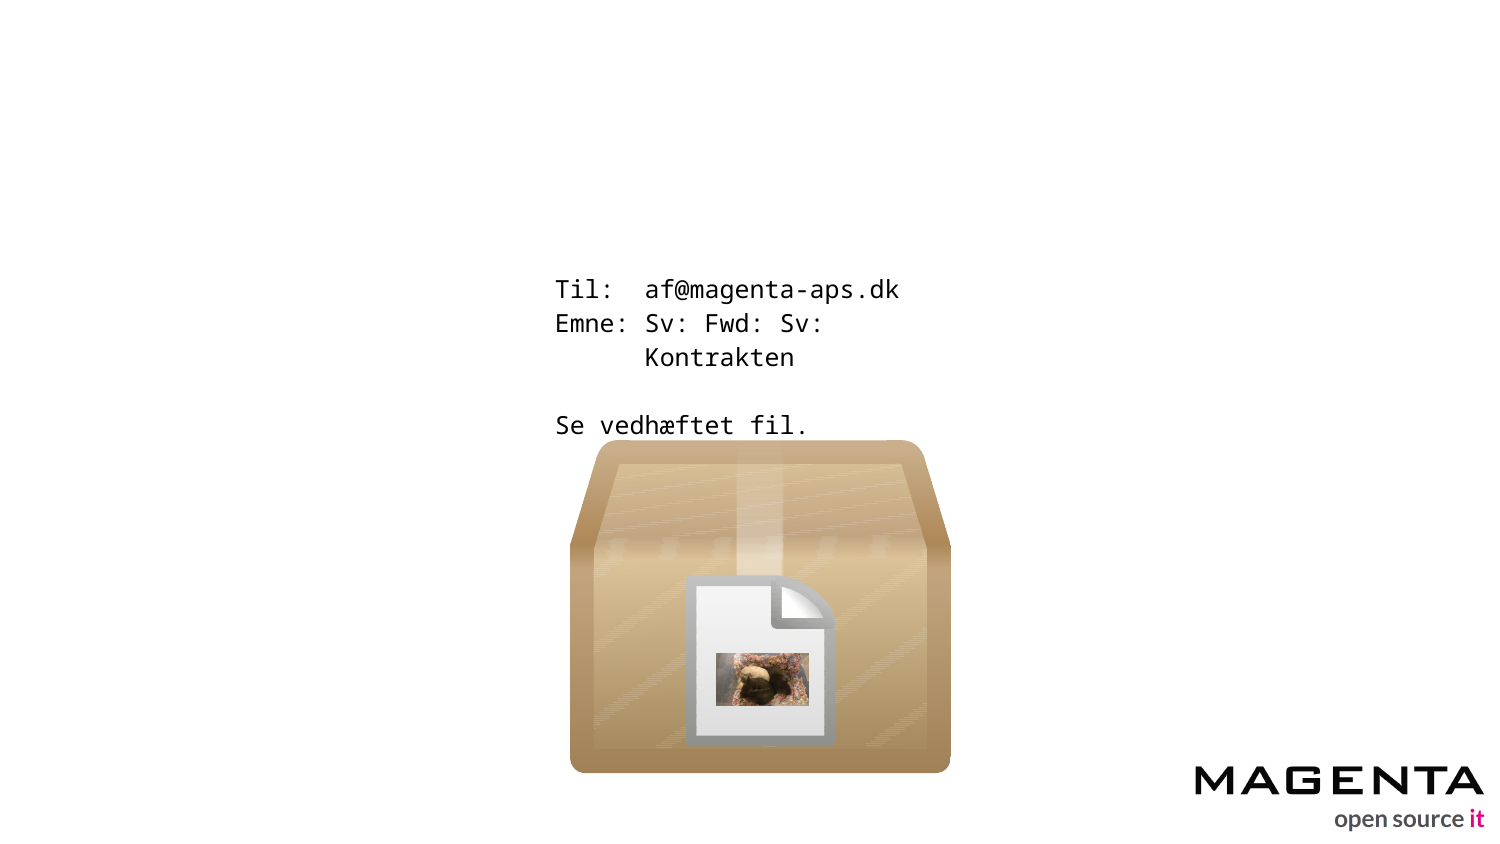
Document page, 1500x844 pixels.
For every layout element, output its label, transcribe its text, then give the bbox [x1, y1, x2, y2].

picture [570, 436, 951, 798]
text_box Til: af@magenta-aps.dk Emne: Sv: Fwd: Sv: Kontrakten Se vedhæftet fil. [540, 264, 976, 436]
picture [1193, 764, 1488, 833]
